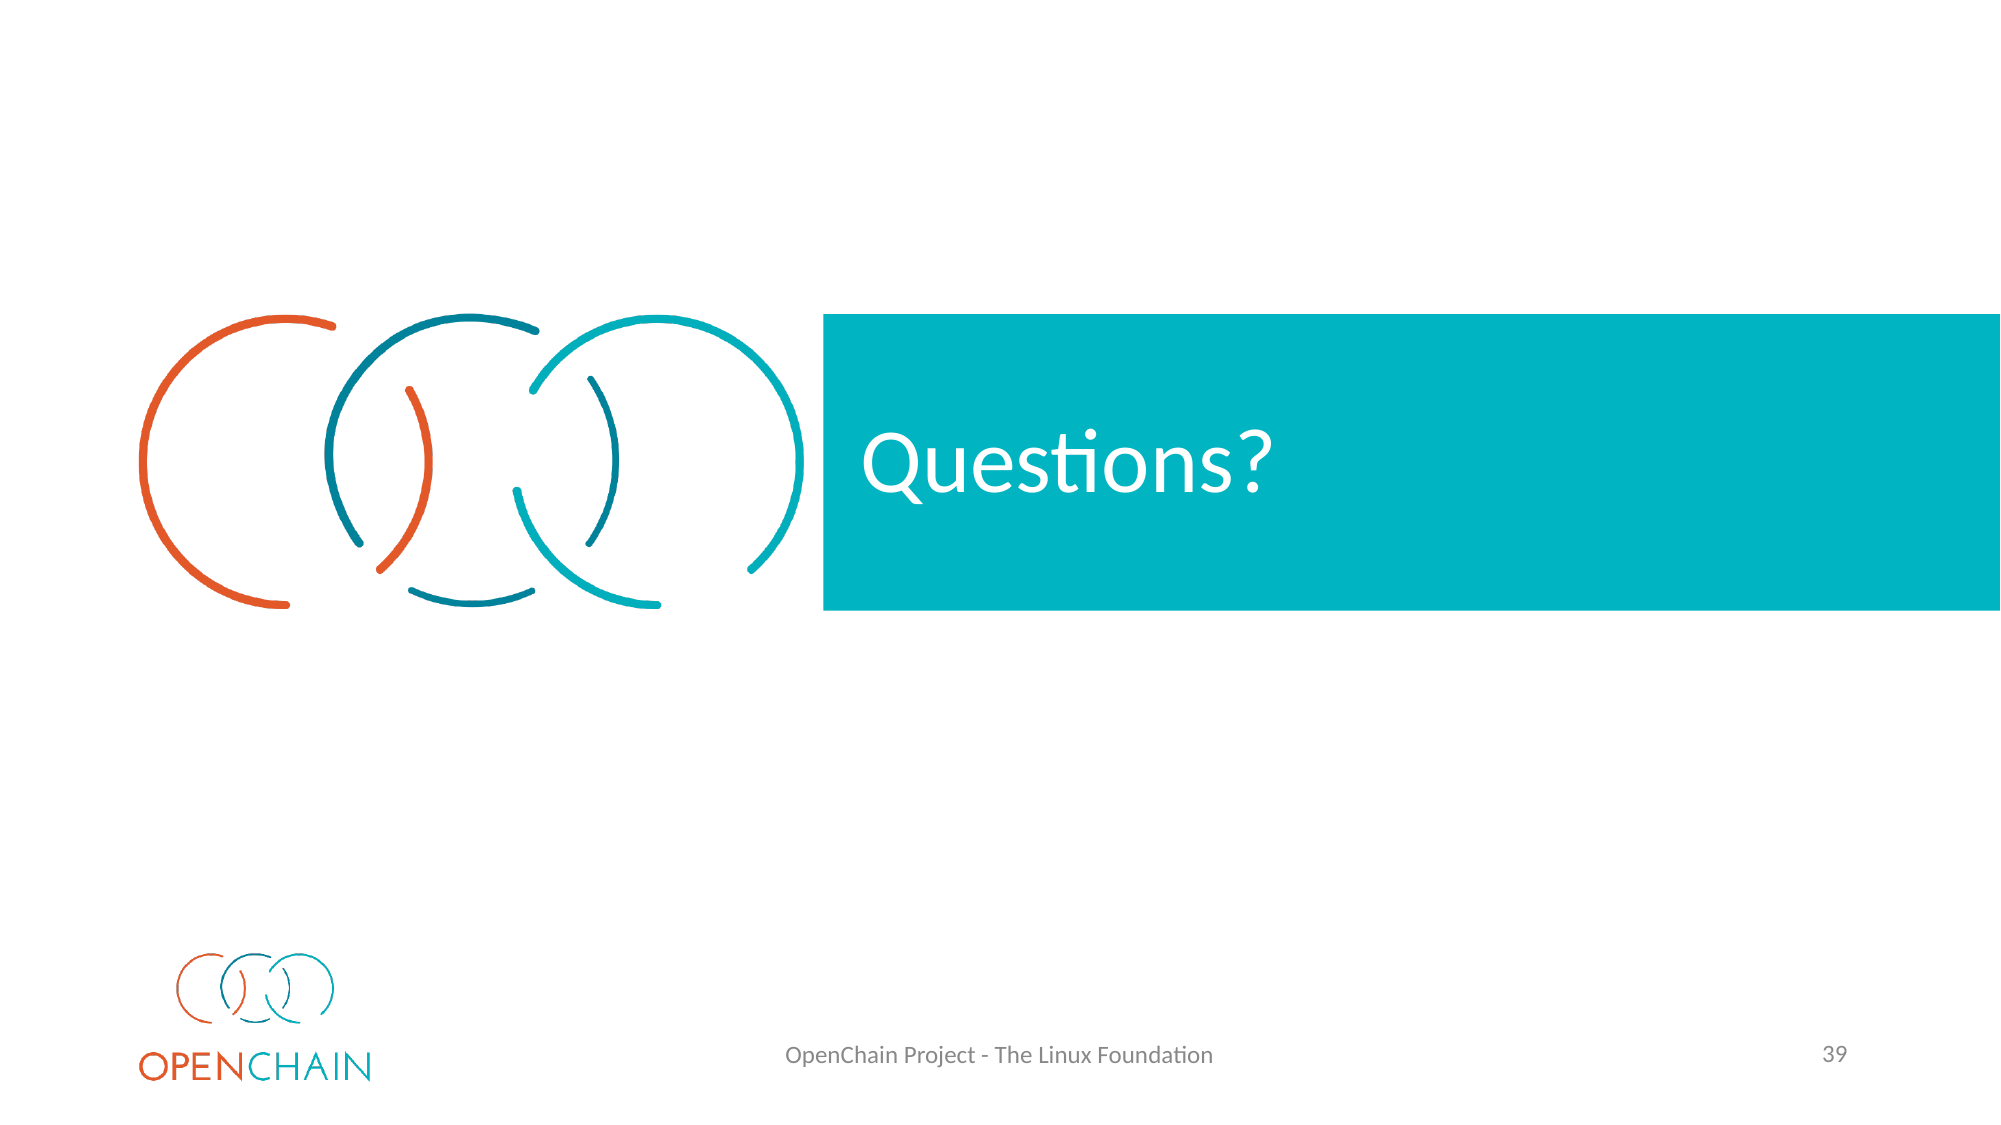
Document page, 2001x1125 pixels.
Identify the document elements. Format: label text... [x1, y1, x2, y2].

picture [137, 313, 806, 611]
slide_number <number> [1648, 1022, 1863, 1083]
picture [137, 951, 372, 1082]
footer OpenChain Project - The Linux Foundation [662, 1023, 1338, 1084]
title Questions? [845, 314, 2000, 611]
